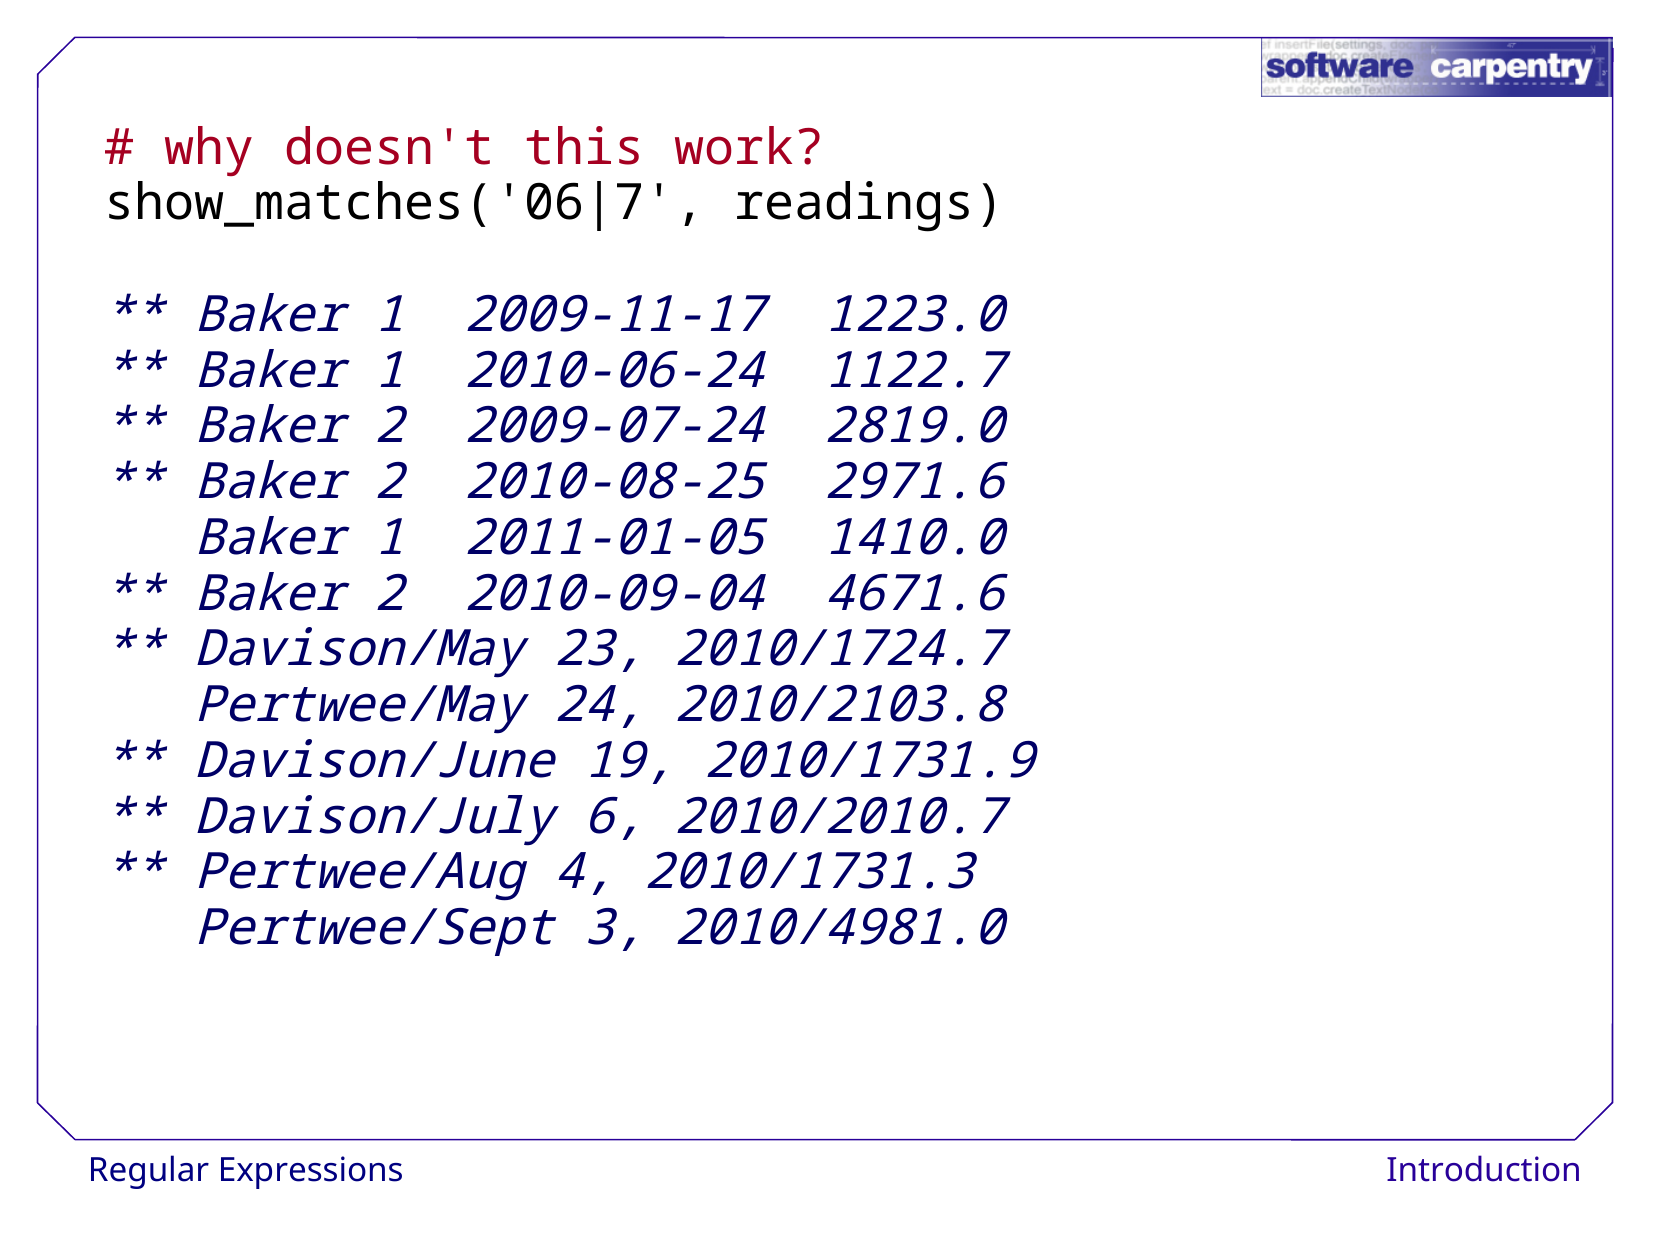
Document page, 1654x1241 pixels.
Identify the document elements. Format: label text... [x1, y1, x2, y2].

picture [1261, 39, 1613, 97]
text_box # why doesn't this work? show_matches('06|7', readings) ** Baker 1 2009-11-17 1223.0 ** Baker 1 2010-06-24 1122.7 ** Baker 2 2009-07-24 2819.0 ** Baker 2 2010-08-25 2971.6 Baker 1 2011-01-05 1410.0 ** Baker 2 2010-09-04 4671.6 ** Davison/May 23, 2010/1724.7 Pertwee/May 24, 2010/2103.8 ** Davison/June 19, 2010/1731.9 ** Davison/July 6, 2010/2010.7 ** Pertwee/Aug 4, 2010/1731.3 Pertwee/Sept 3, 2010/4981.0 [89, 112, 1512, 999]
